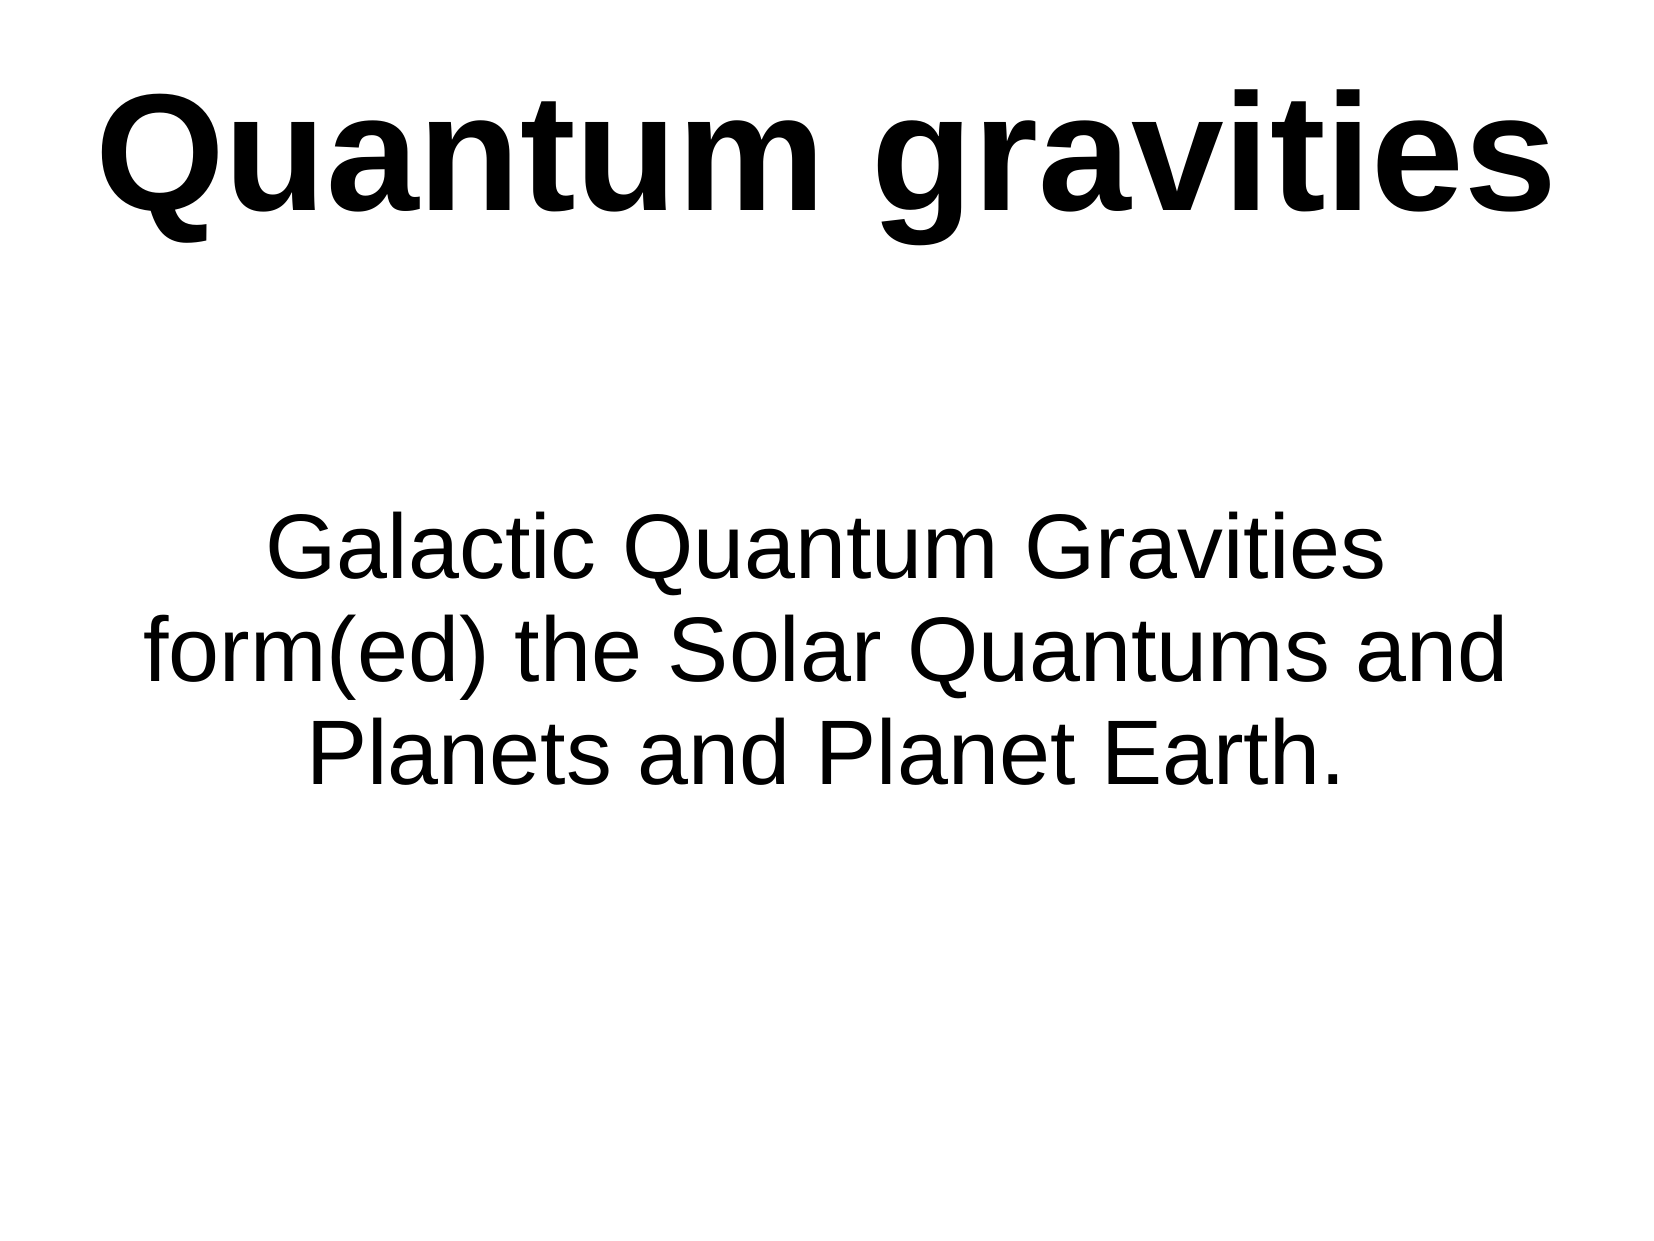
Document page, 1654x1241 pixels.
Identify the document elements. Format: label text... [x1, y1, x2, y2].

subtitle Galactic Quantum Gravities form(ed) the Solar Quantums and Planets and Planet Earth. [82, 290, 1571, 1010]
title Quantum gravities [82, 49, 1571, 257]
